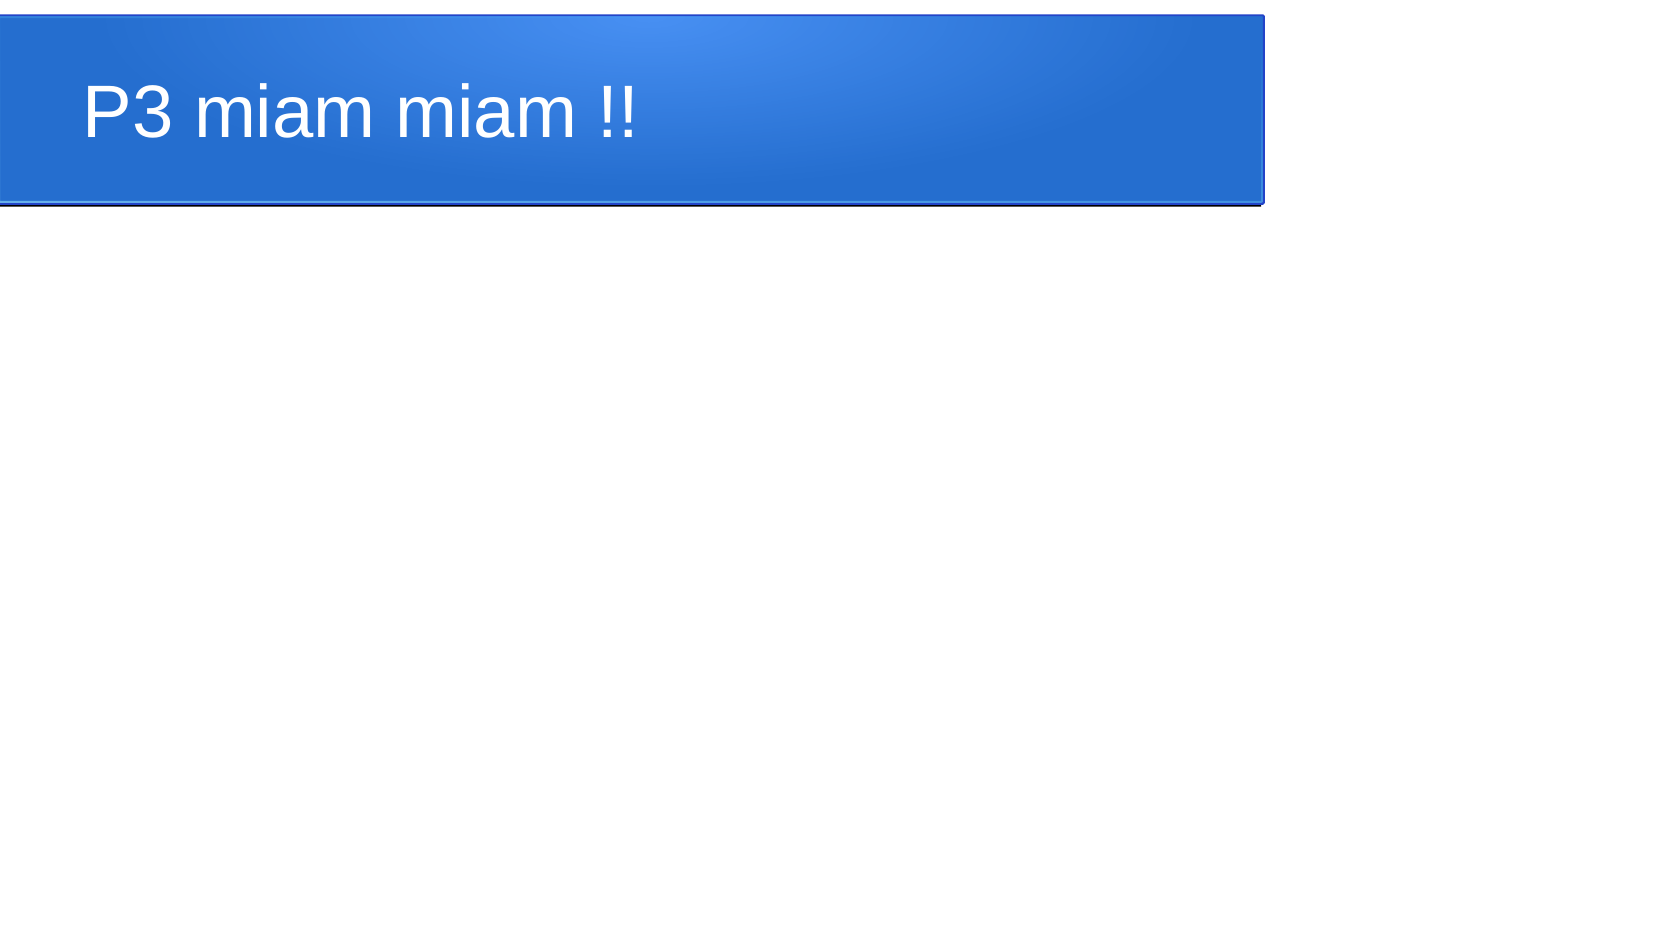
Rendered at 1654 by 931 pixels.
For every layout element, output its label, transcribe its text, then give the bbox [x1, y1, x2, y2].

title P3 miam miam !! [82, 35, 1235, 189]
